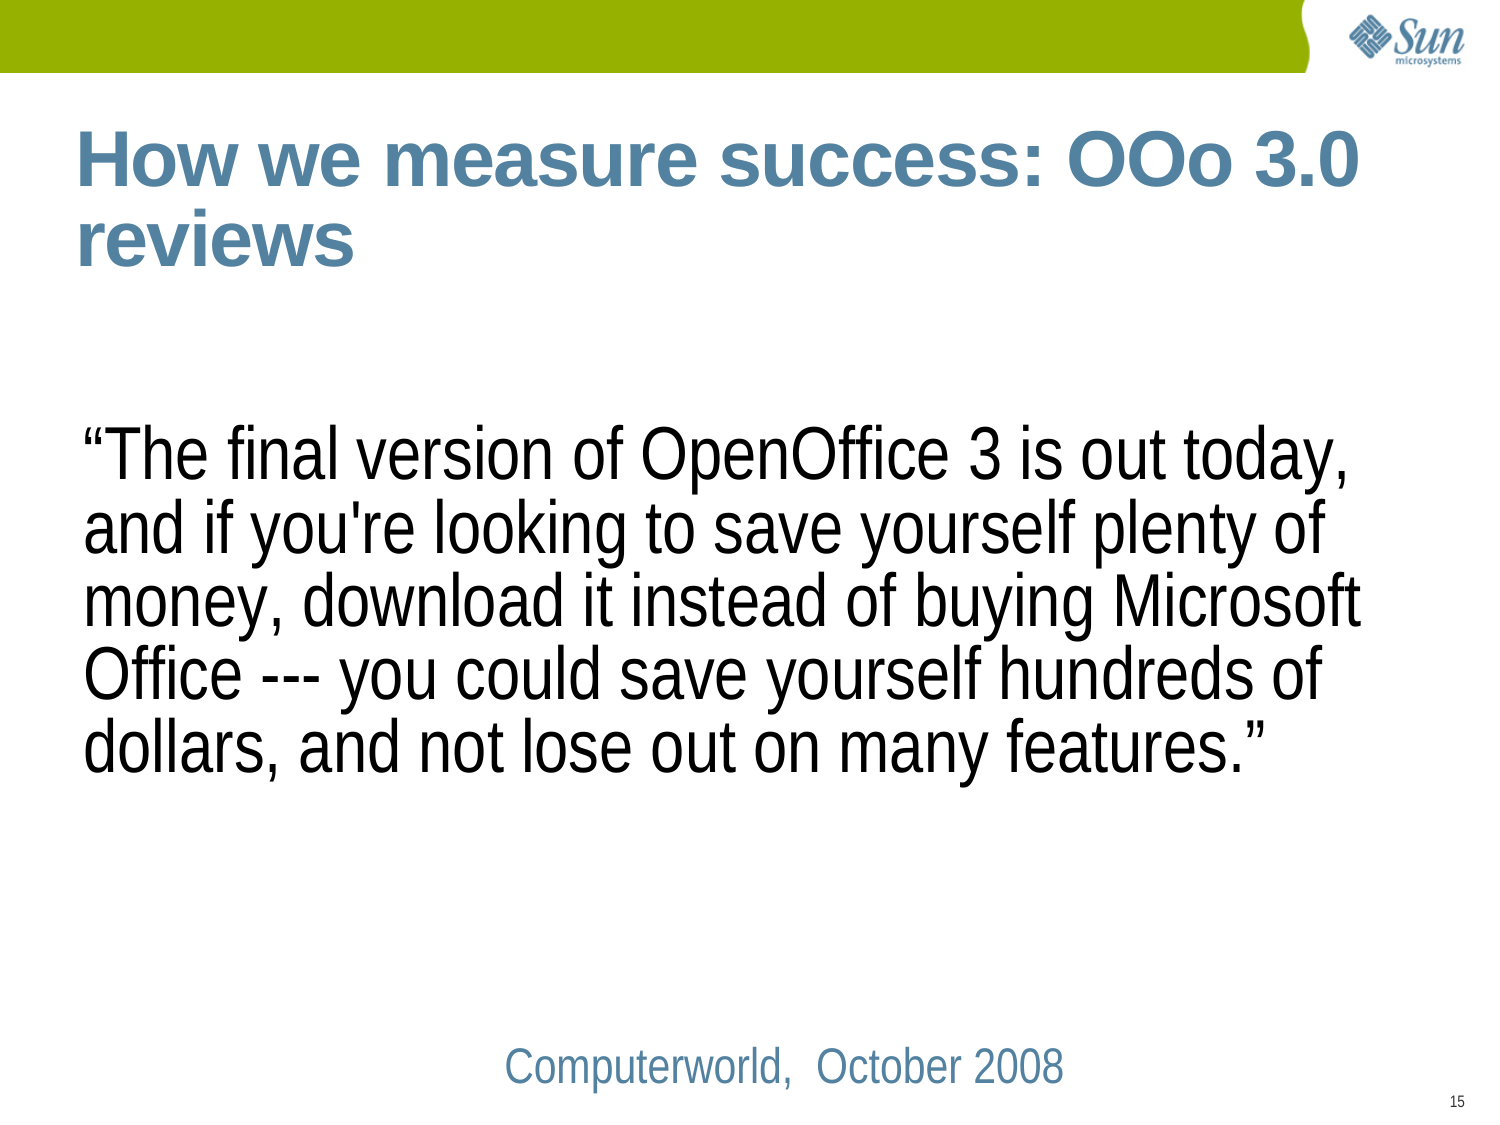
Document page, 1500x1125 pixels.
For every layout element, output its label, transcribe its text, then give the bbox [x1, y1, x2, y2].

picture [0, 0, 1500, 73]
text_box Computerworld, October 2008 [288, 1044, 1066, 1125]
list “The final version of OpenOffice 3 is out today, and if you're looking to save yourself plenty of money, download it instead of buying Microsoft Office --- you could save yourself hundreds of dollars, and not lose out on many features.” [83, 317, 1426, 1125]
title How we measure success: OOo 3.0 reviews [75, 123, 1437, 292]
